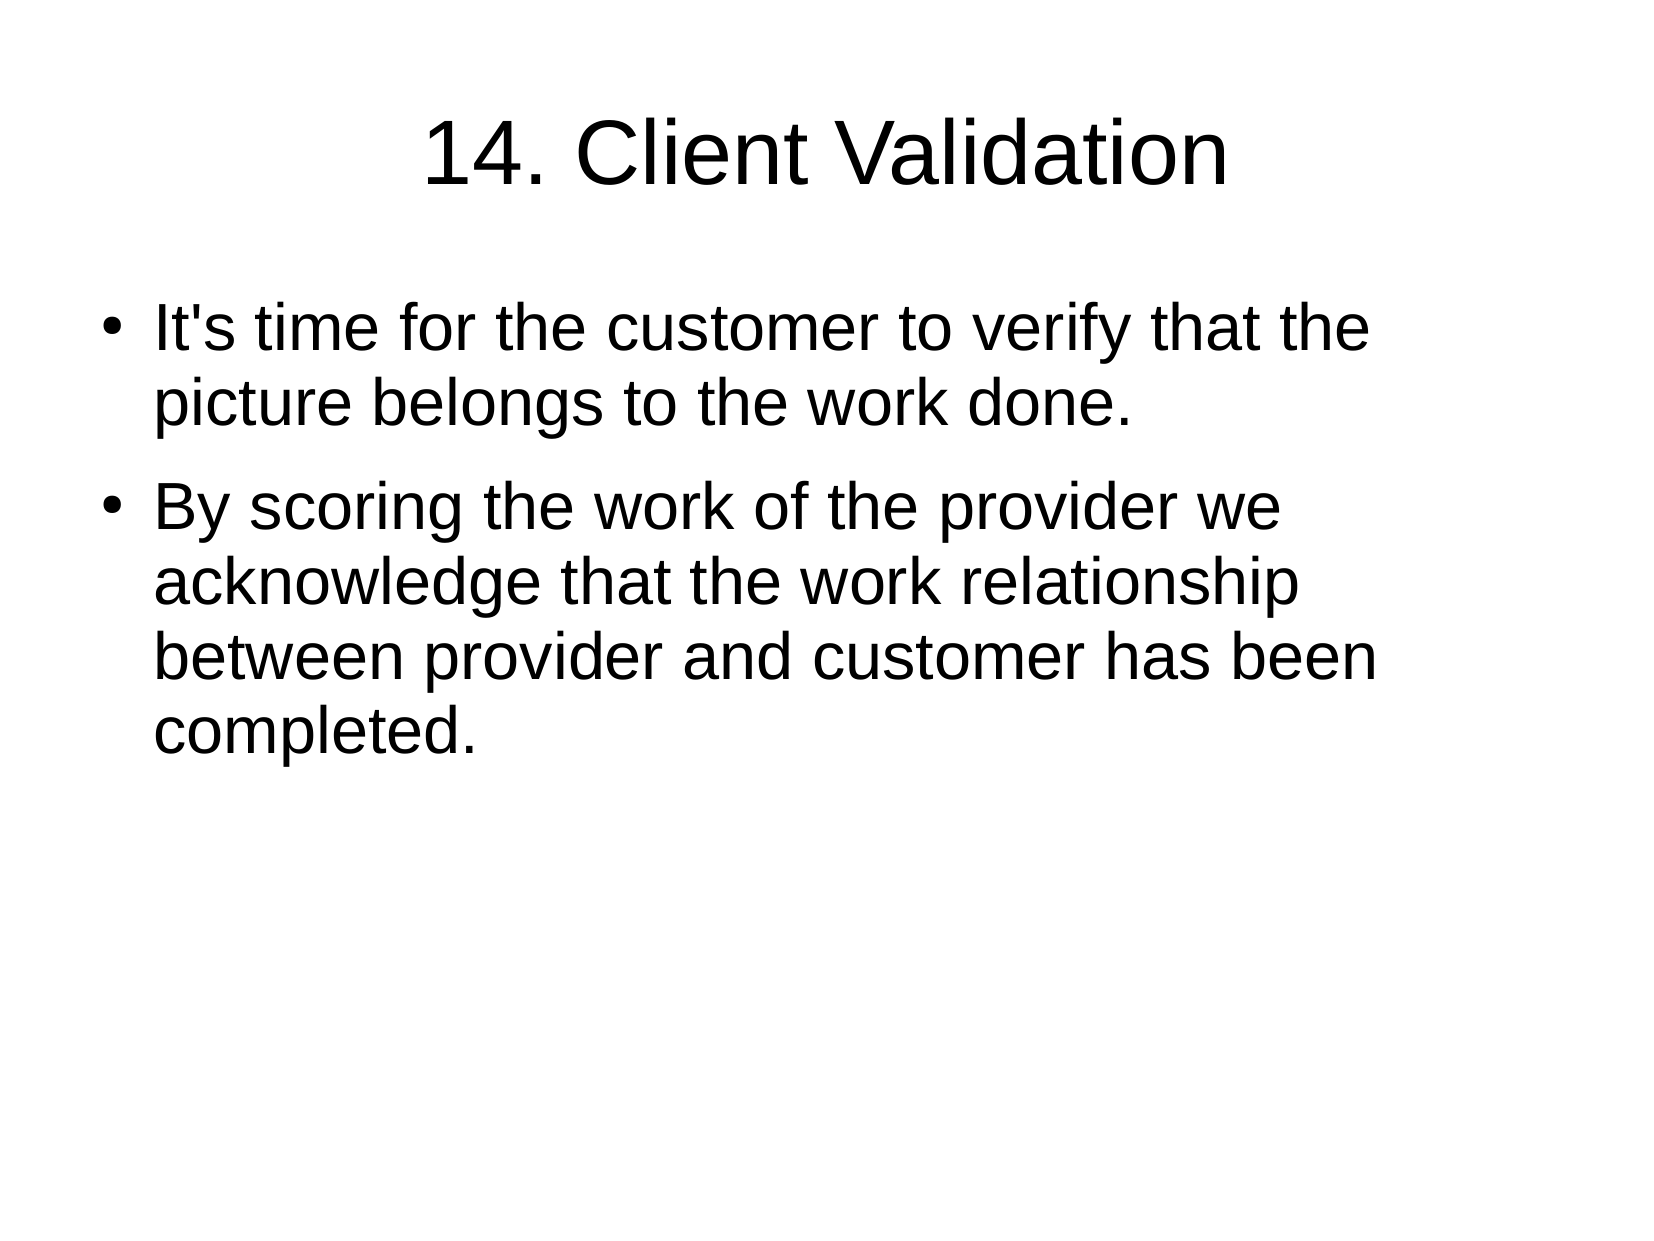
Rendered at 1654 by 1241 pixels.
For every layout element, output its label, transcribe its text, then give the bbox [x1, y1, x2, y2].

list It's time for the customer to verify that the picture belongs to the work done. By scoring the work of the provider we acknowledge that the work relationship between provider and customer has been completed. [82, 290, 1571, 1010]
title 14. Client Validation [82, 49, 1571, 257]
